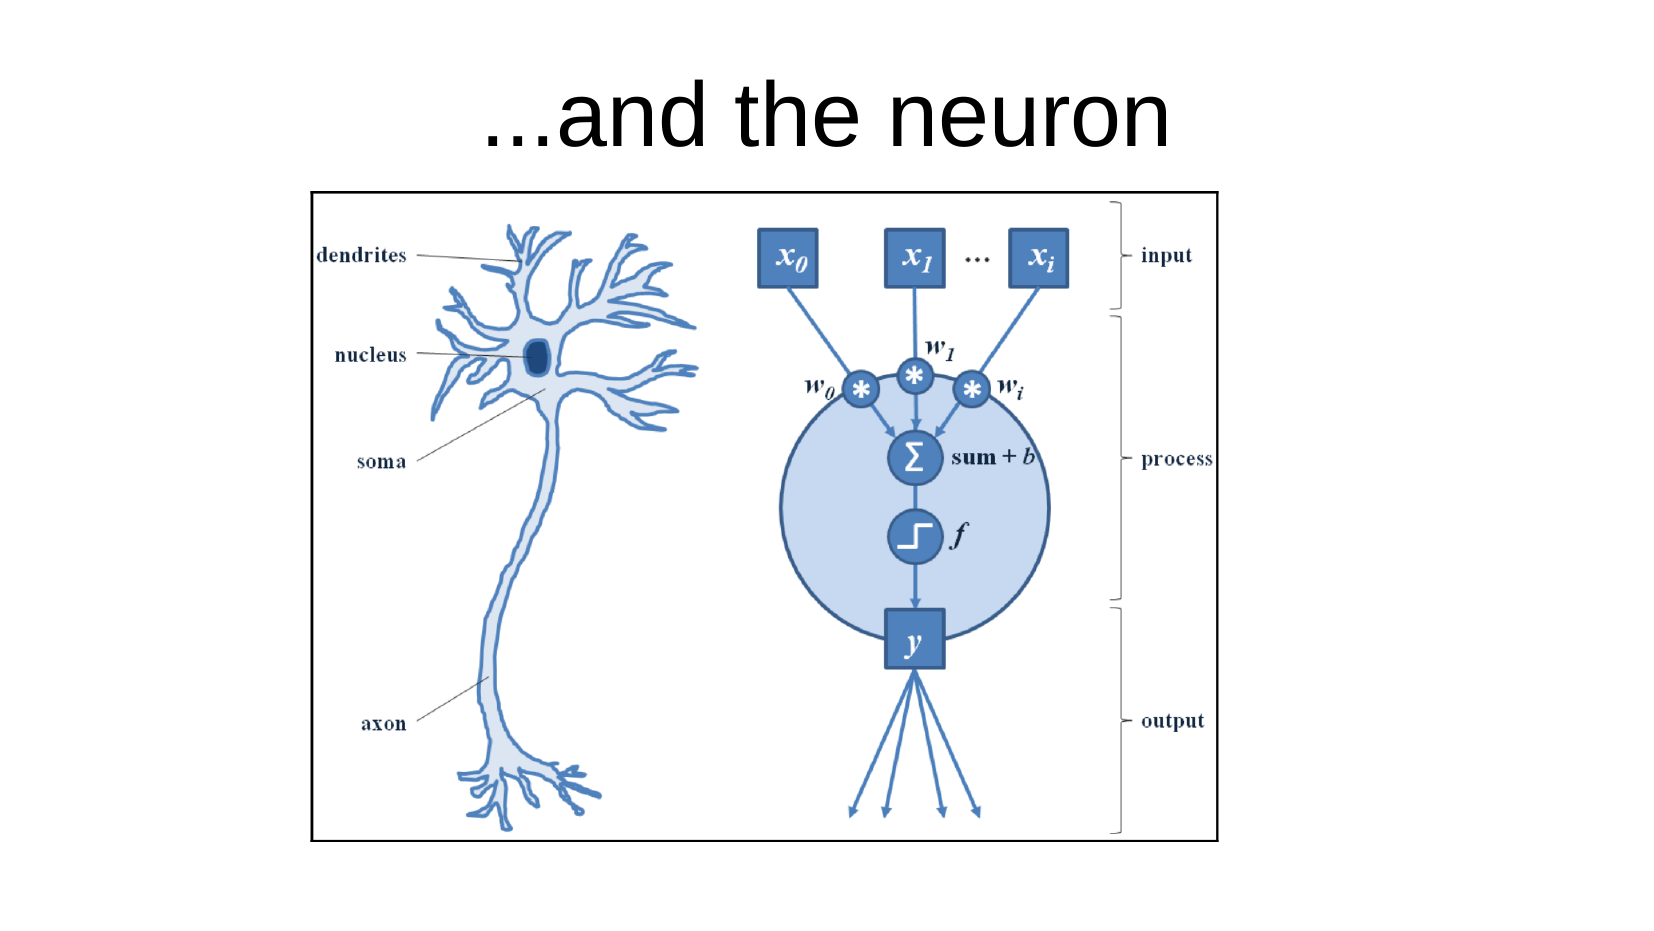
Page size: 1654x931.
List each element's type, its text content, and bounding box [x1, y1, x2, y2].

title ...and the neuron [82, 37, 1571, 193]
picture [300, 184, 1230, 850]
